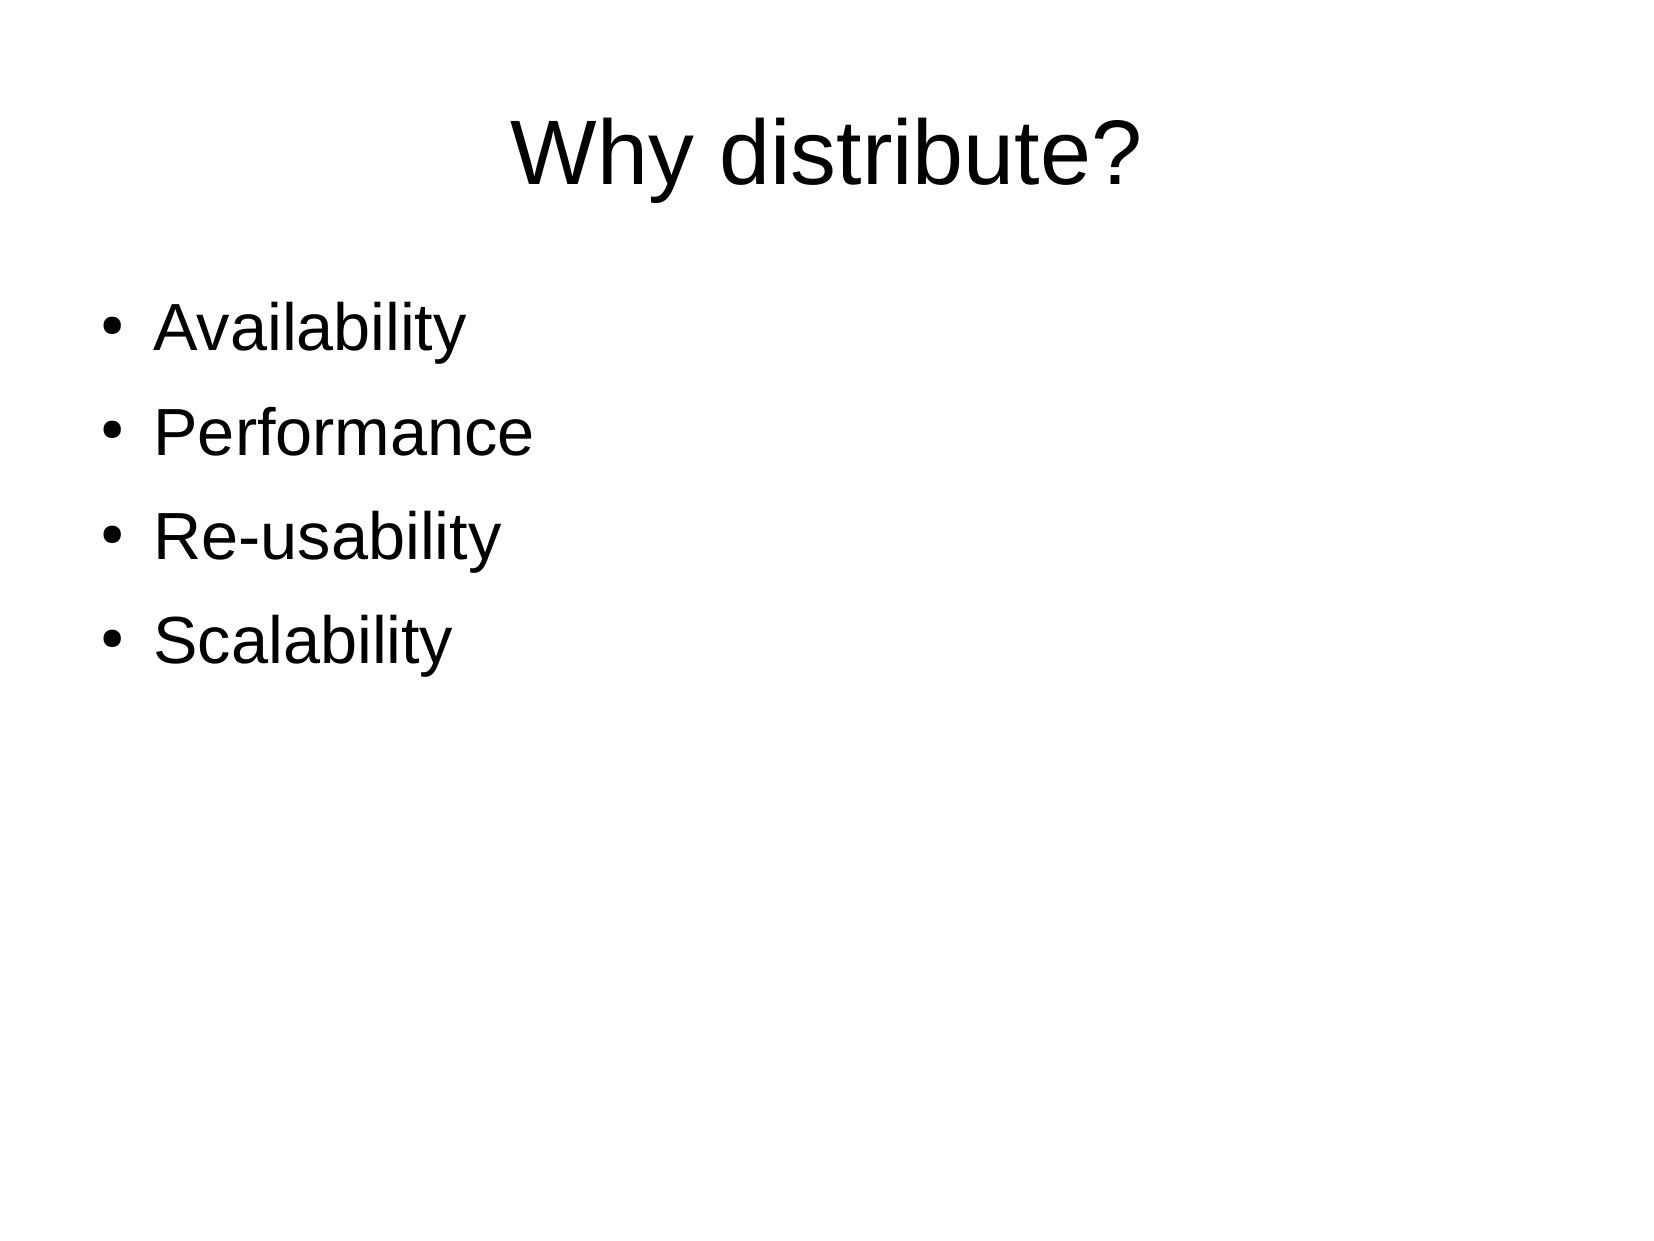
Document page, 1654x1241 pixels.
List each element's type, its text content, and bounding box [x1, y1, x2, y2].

list Availability Performance Re-usability Scalability [82, 290, 1538, 1010]
title Why distribute? [82, 49, 1571, 257]
